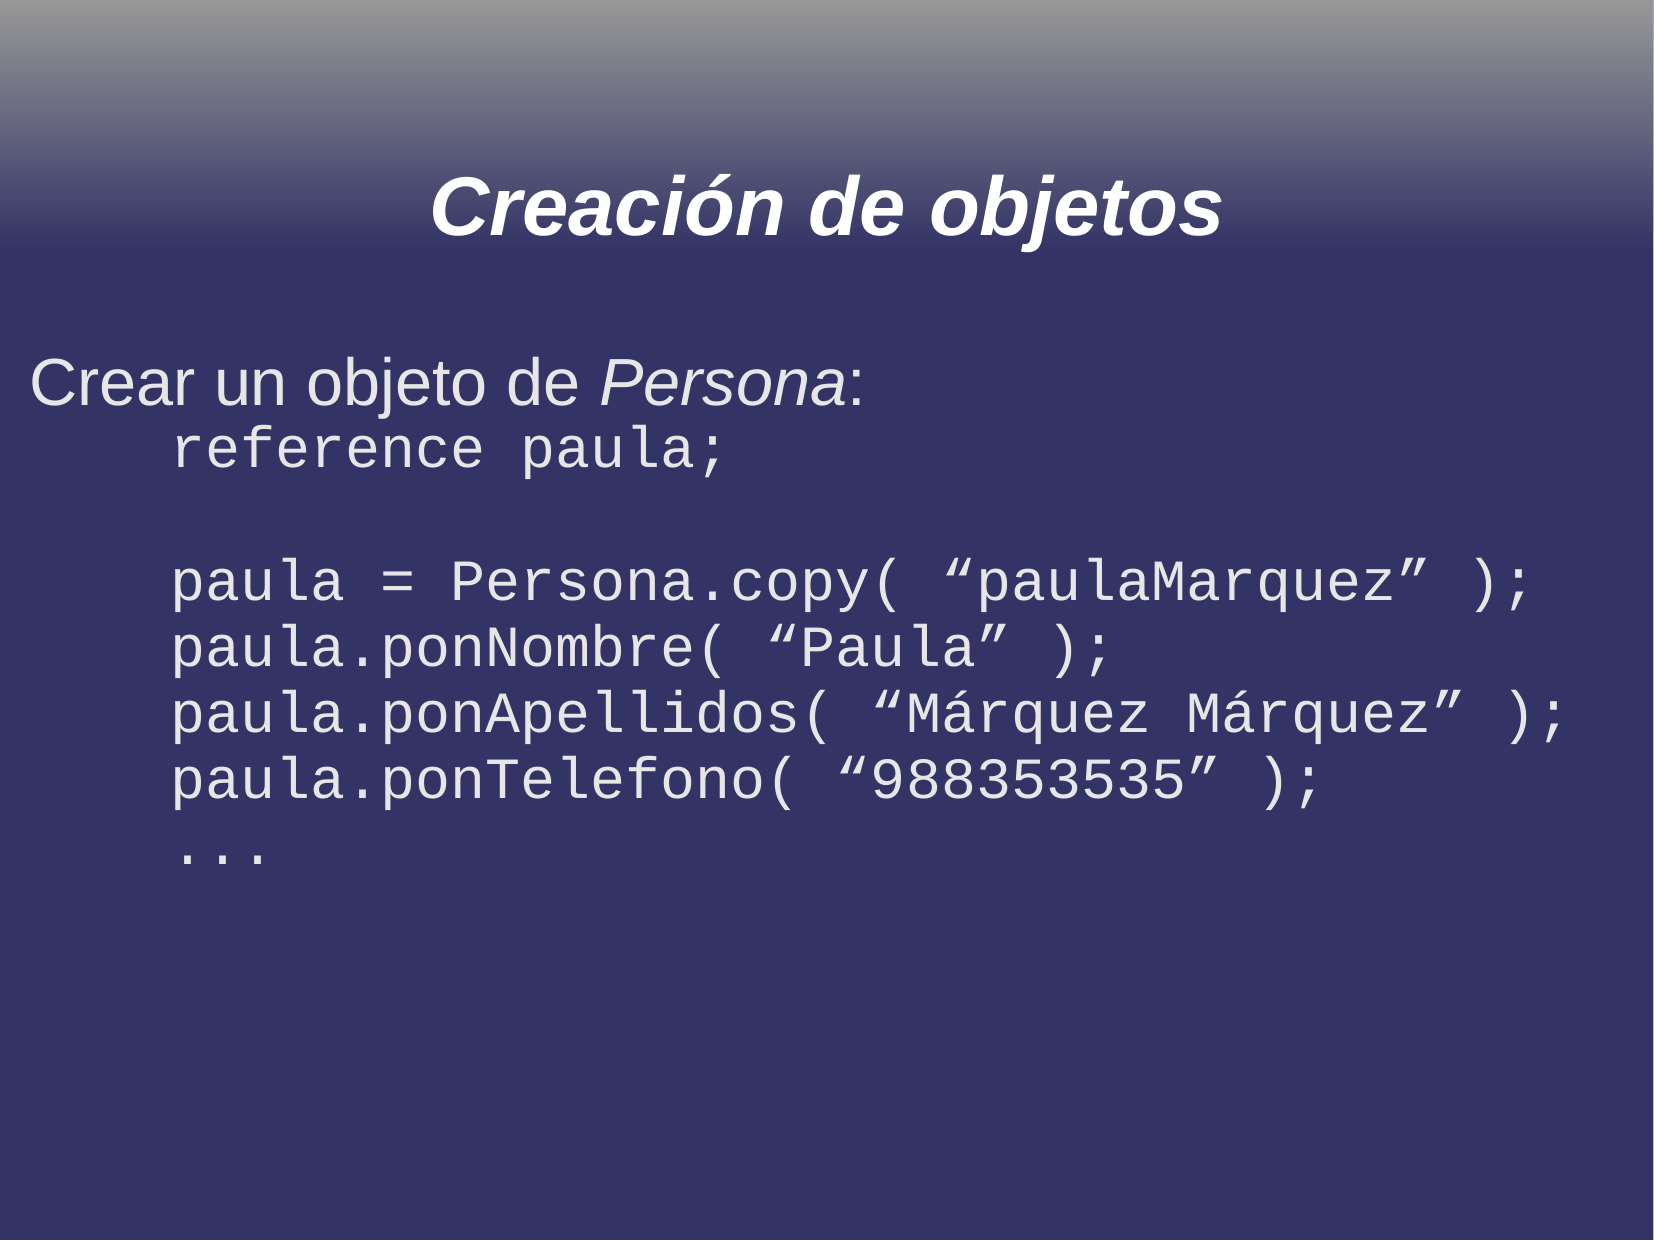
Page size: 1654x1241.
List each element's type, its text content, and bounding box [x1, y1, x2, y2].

list Crear un objeto de Persona: reference paula; paula = Persona.copy( “paulaMarquez” ); paula.ponNombre( “Paula” ); paula.ponApellidos( “Márquez Márquez” ); paula.ponTelefono( “988353535” ); ... [17, 344, 1635, 922]
title Creación de objetos [121, 102, 1534, 311]
